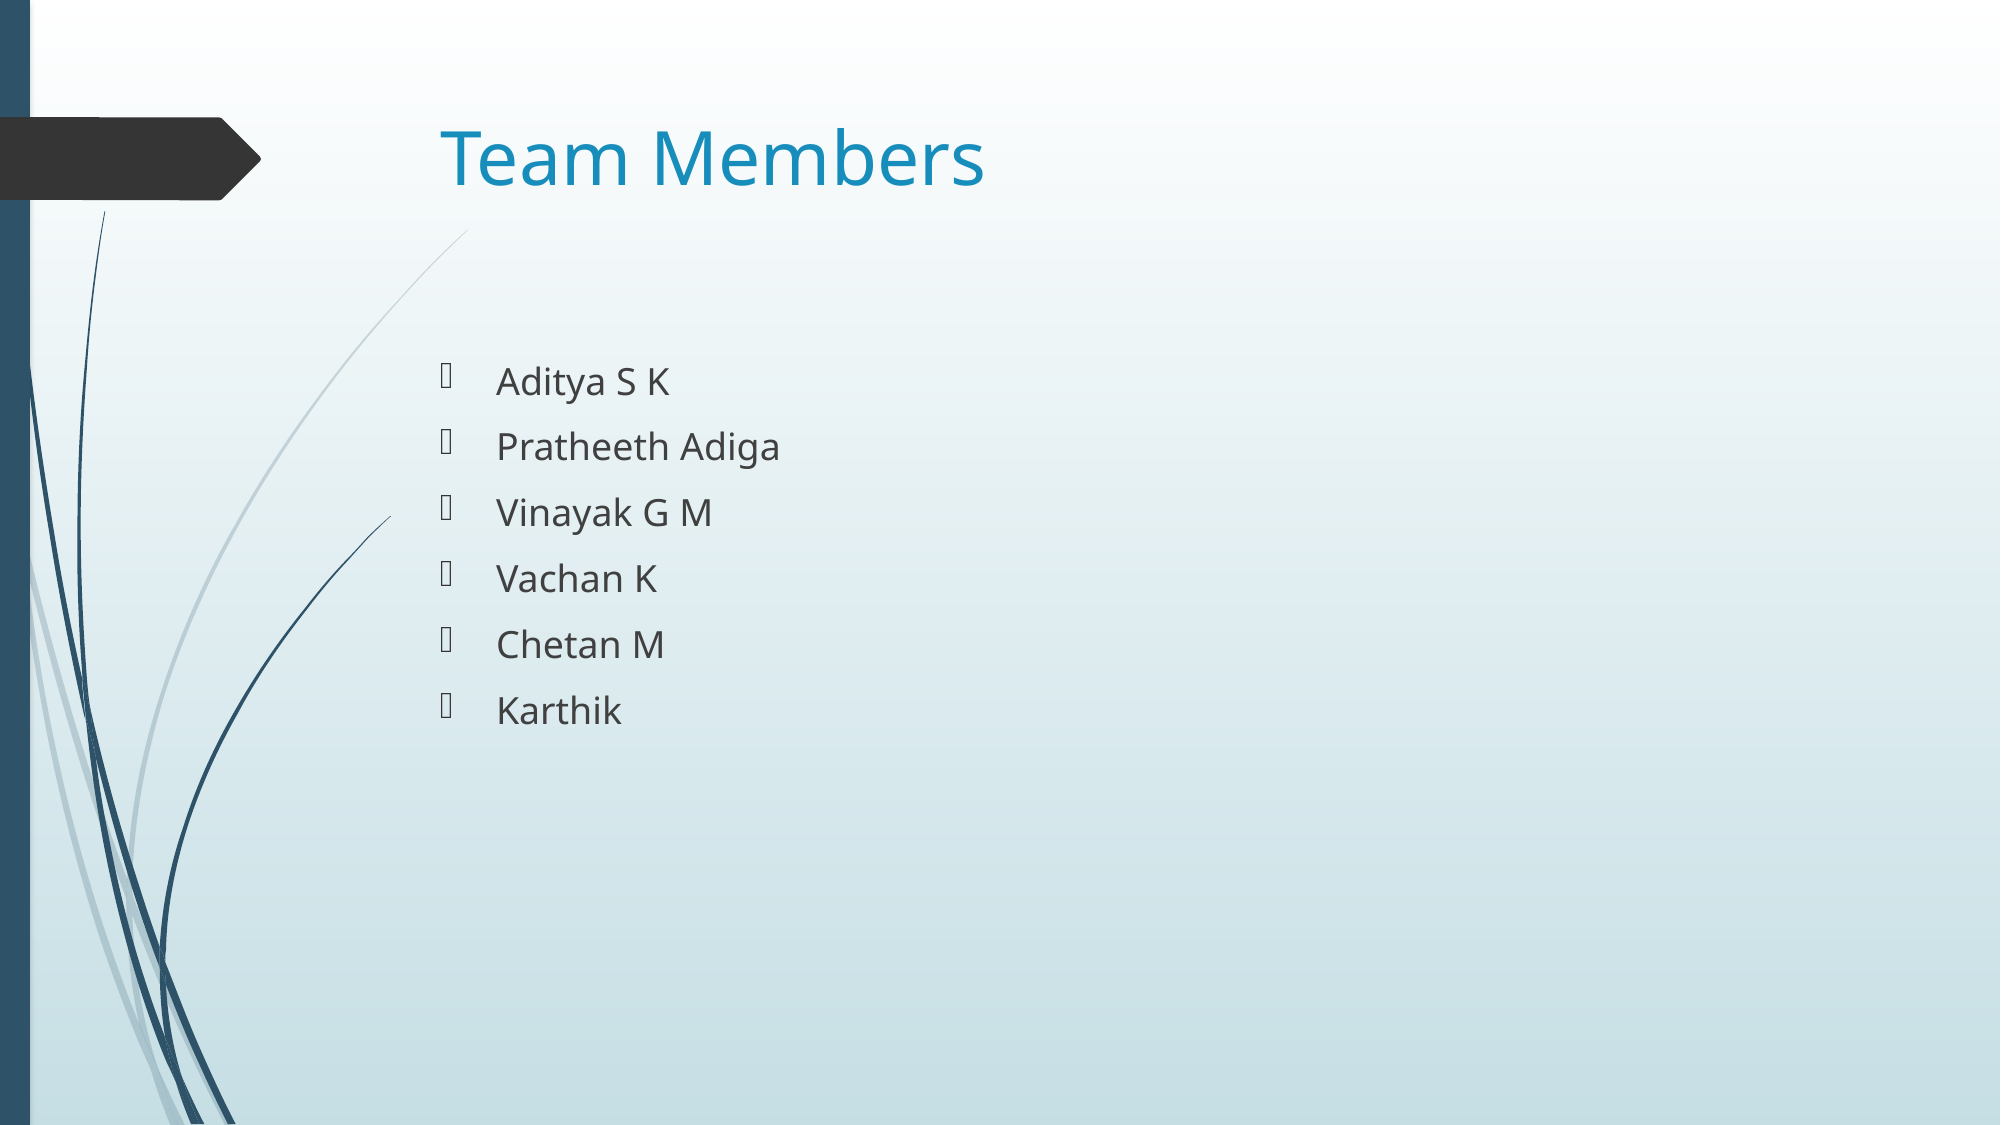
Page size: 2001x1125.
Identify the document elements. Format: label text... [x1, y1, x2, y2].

list Aditya S K Pratheeth Adiga Vinayak G M Vachan K Chetan M Karthik [424, 350, 1888, 970]
title Team Members [425, 102, 1888, 313]
